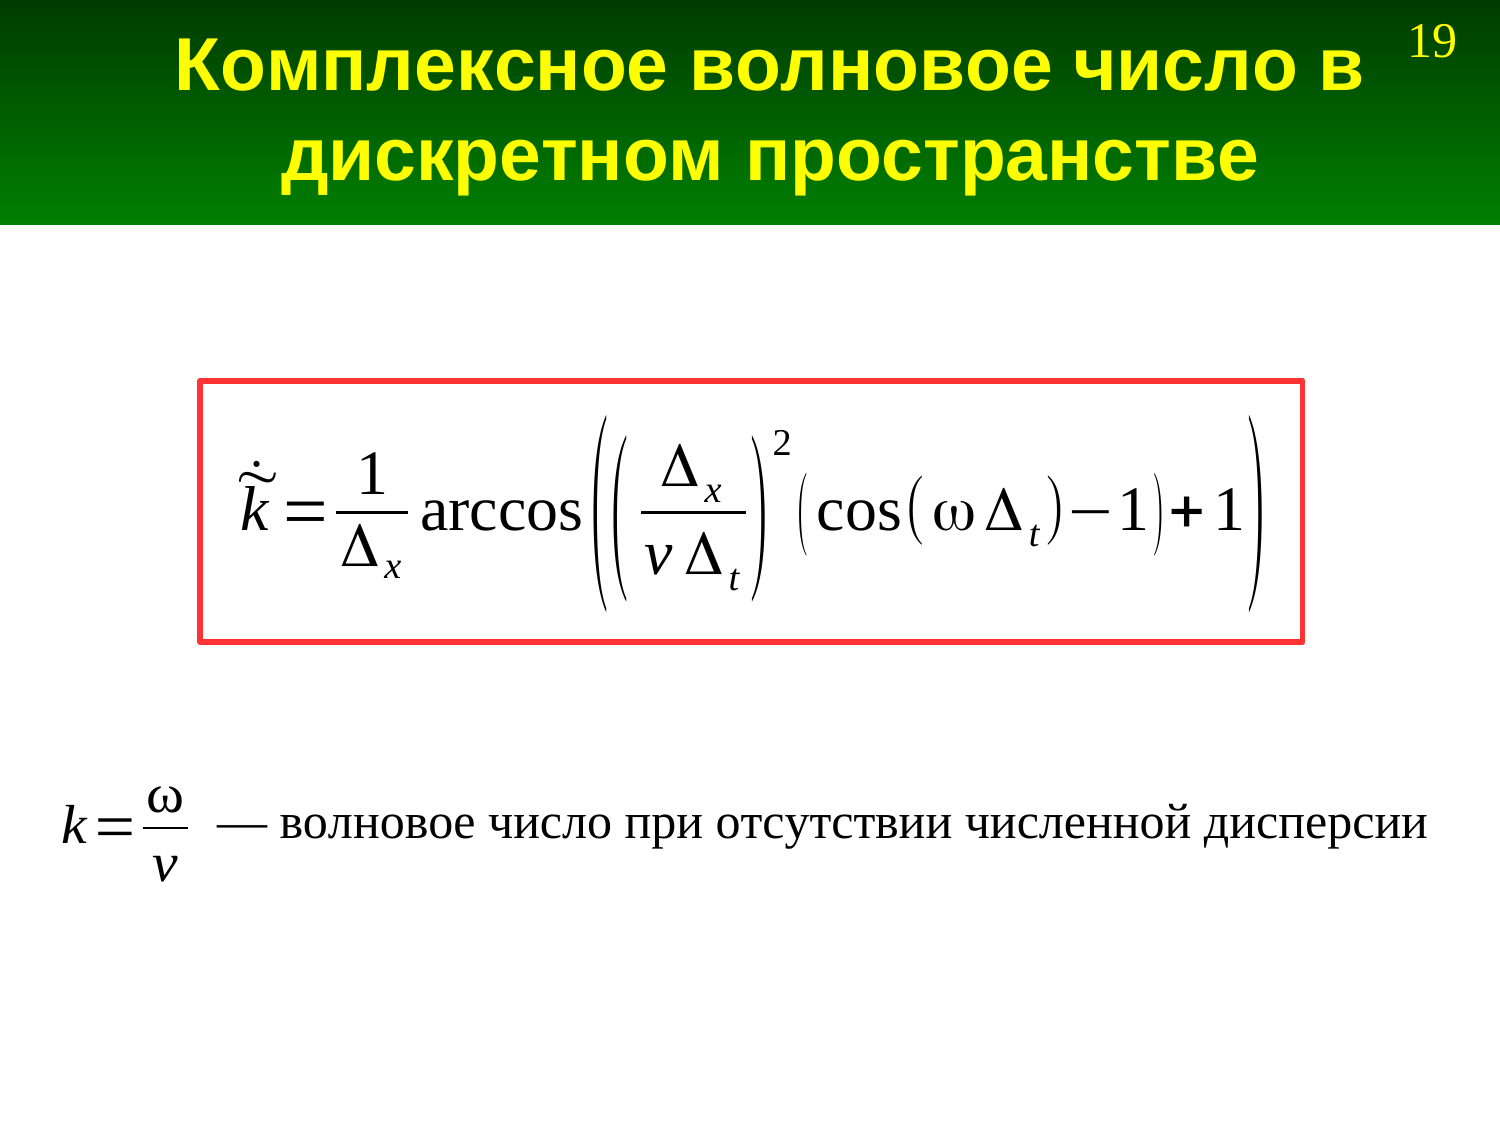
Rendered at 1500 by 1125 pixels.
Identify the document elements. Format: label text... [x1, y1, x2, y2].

chart [216, 411, 1284, 616]
text_box — волновое число при отсутствии численной дисперсии [215, 780, 1444, 856]
title Комплексное волновое число в дискретном пространстве [100, 7, 1441, 204]
chart [35, 762, 215, 893]
